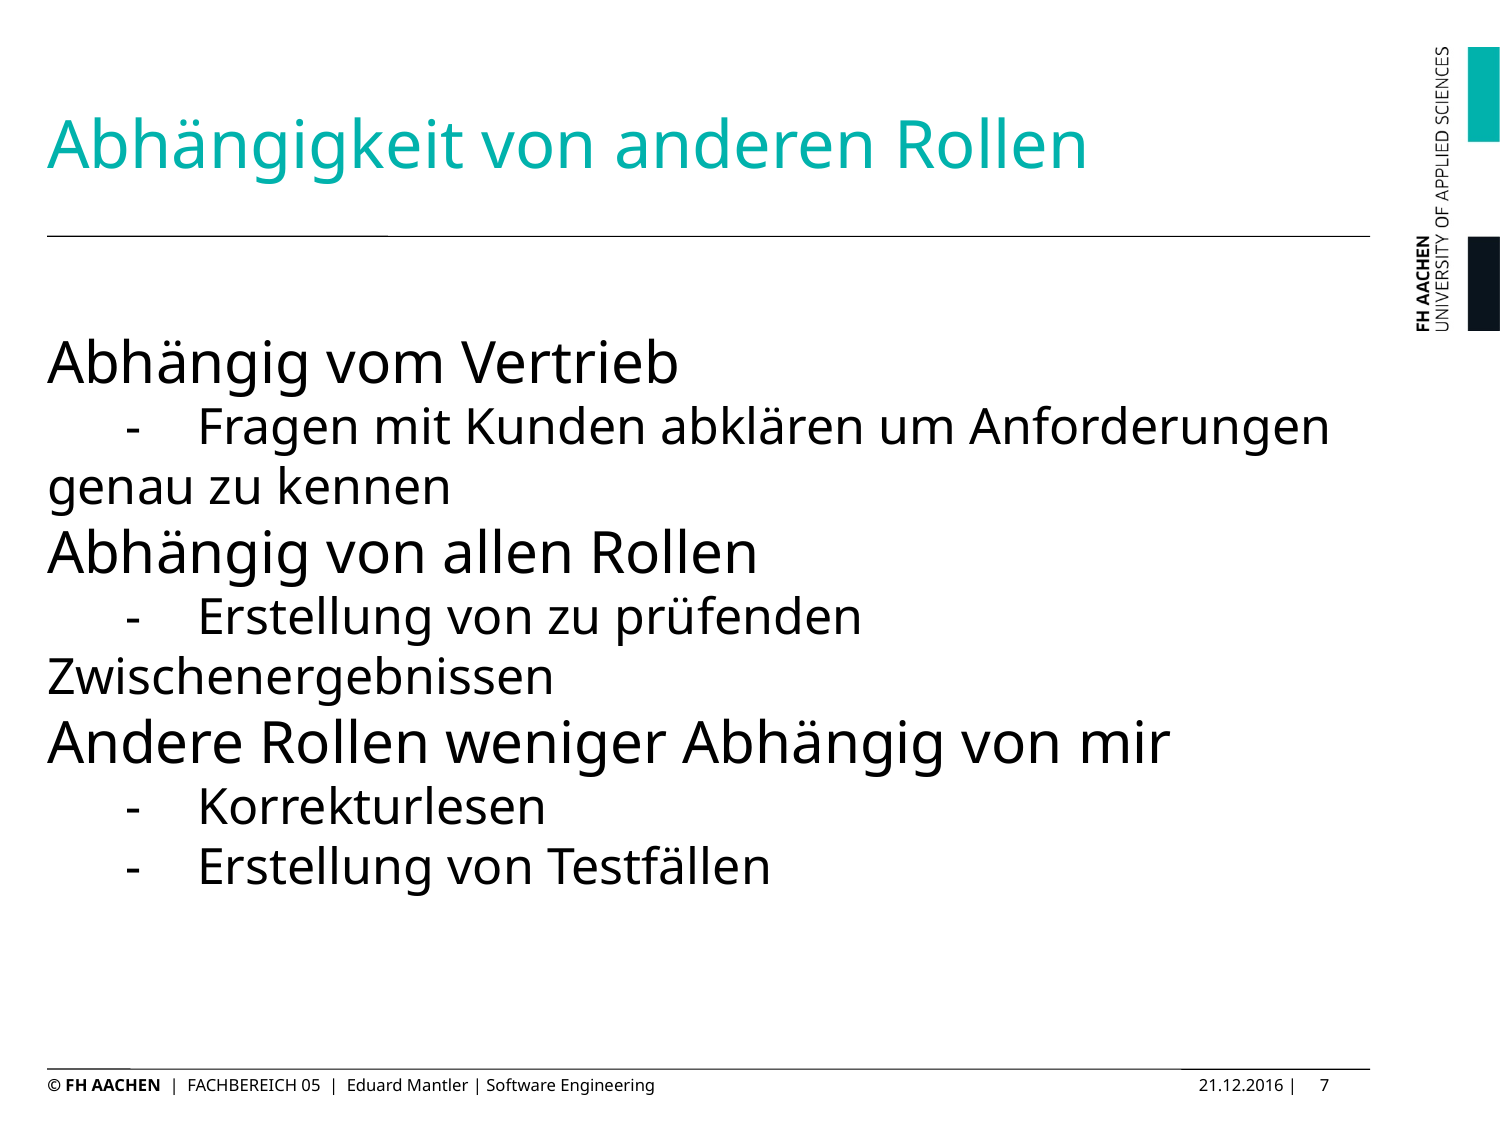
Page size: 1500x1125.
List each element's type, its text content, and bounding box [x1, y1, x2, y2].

list Abhängig vom Vertrieb - Fragen mit Kunden abklären um Anforderungen genau zu kennen Abhängig von allen Rollen - Erstellung von zu prüfenden Zwischenergebnissen Andere Rollen weniger Abhängig von mir - Korrekturlesen - Erstellung von Testfällen [47, 255, 1418, 1047]
text_box [1319, 1074, 1369, 1095]
text_box 21.12.2016 | [1198, 1074, 1319, 1095]
text_box © FH AACHEN | FACHBEREICH 05 | Eduard Mantler | Software Engineering [47, 1074, 988, 1095]
title Abhängigkeit von anderen Rollen [47, 101, 1371, 221]
